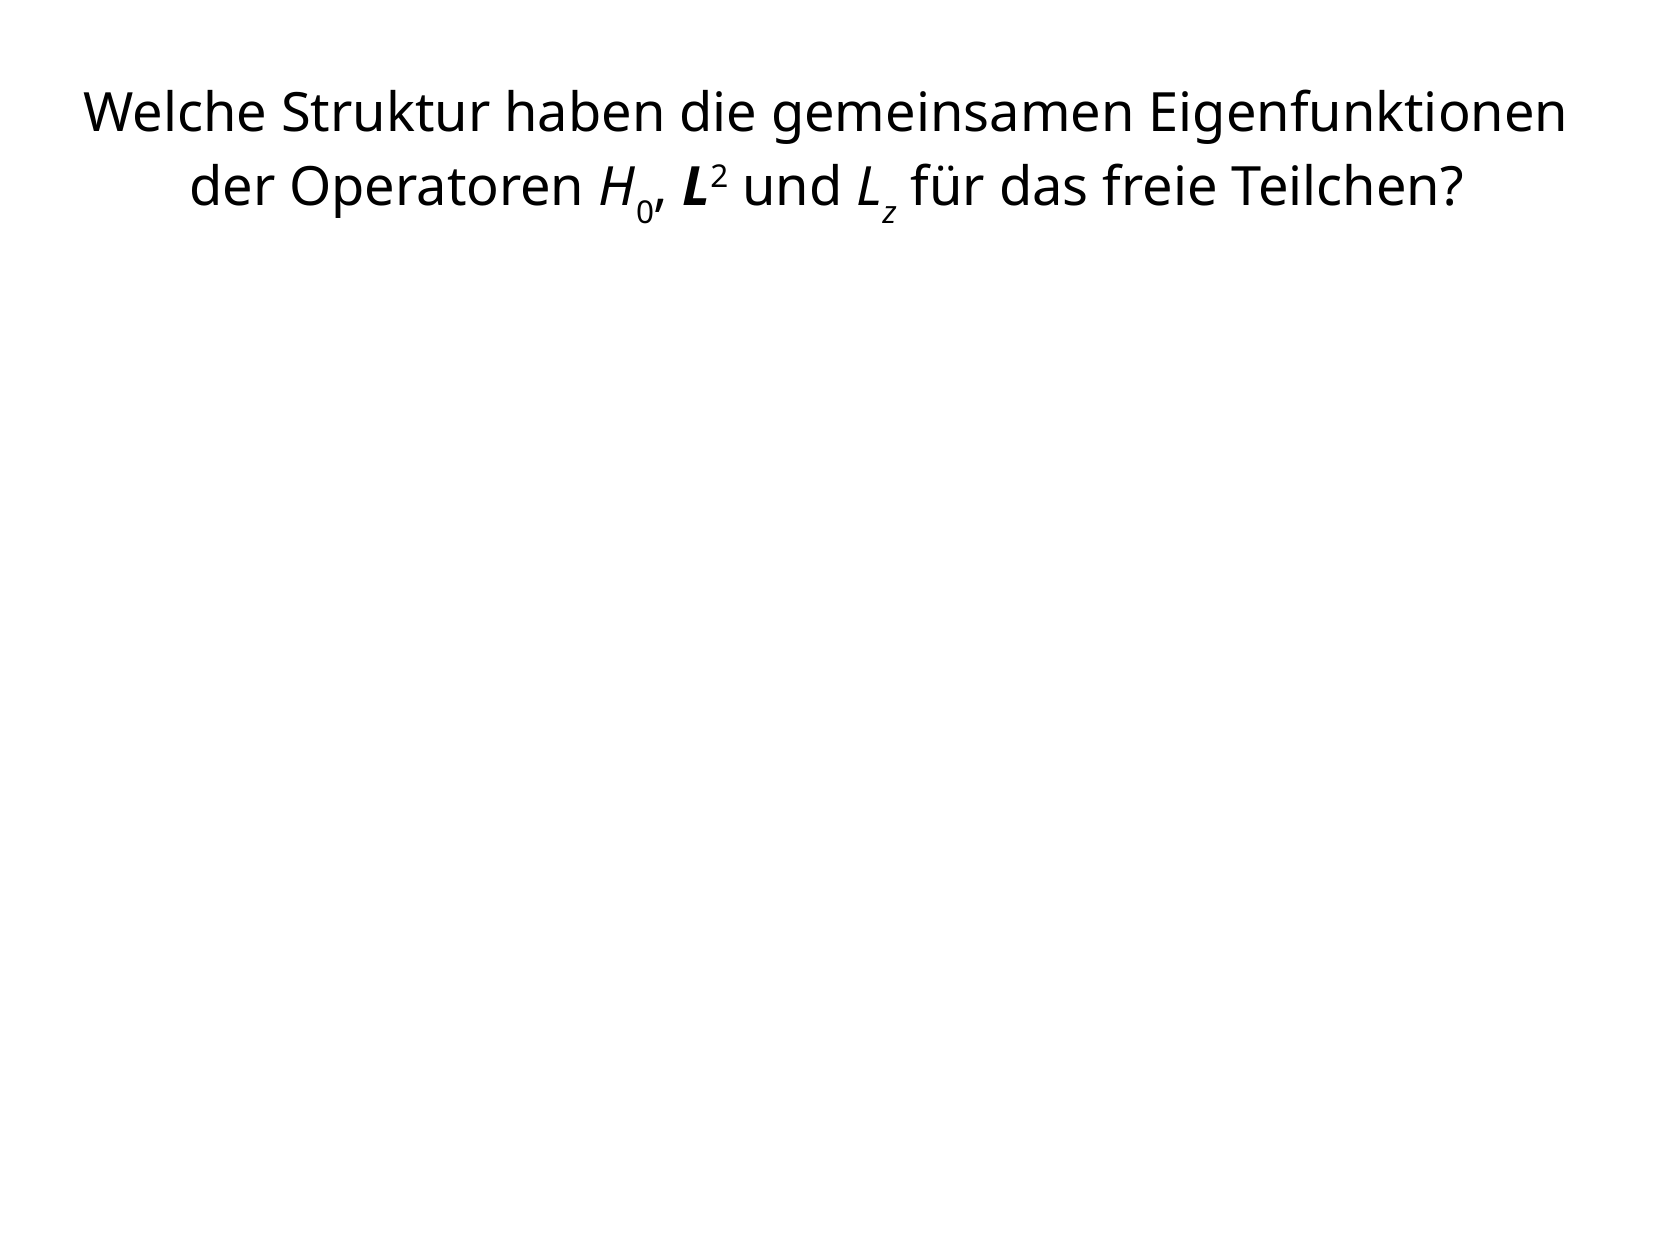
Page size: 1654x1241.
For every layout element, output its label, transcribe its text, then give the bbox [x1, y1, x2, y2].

title Welche Struktur haben die gemeinsamen Eigenfunktionen der Operatoren H0, L2 und Lz für das freie Teilchen? [82, 49, 1571, 257]
